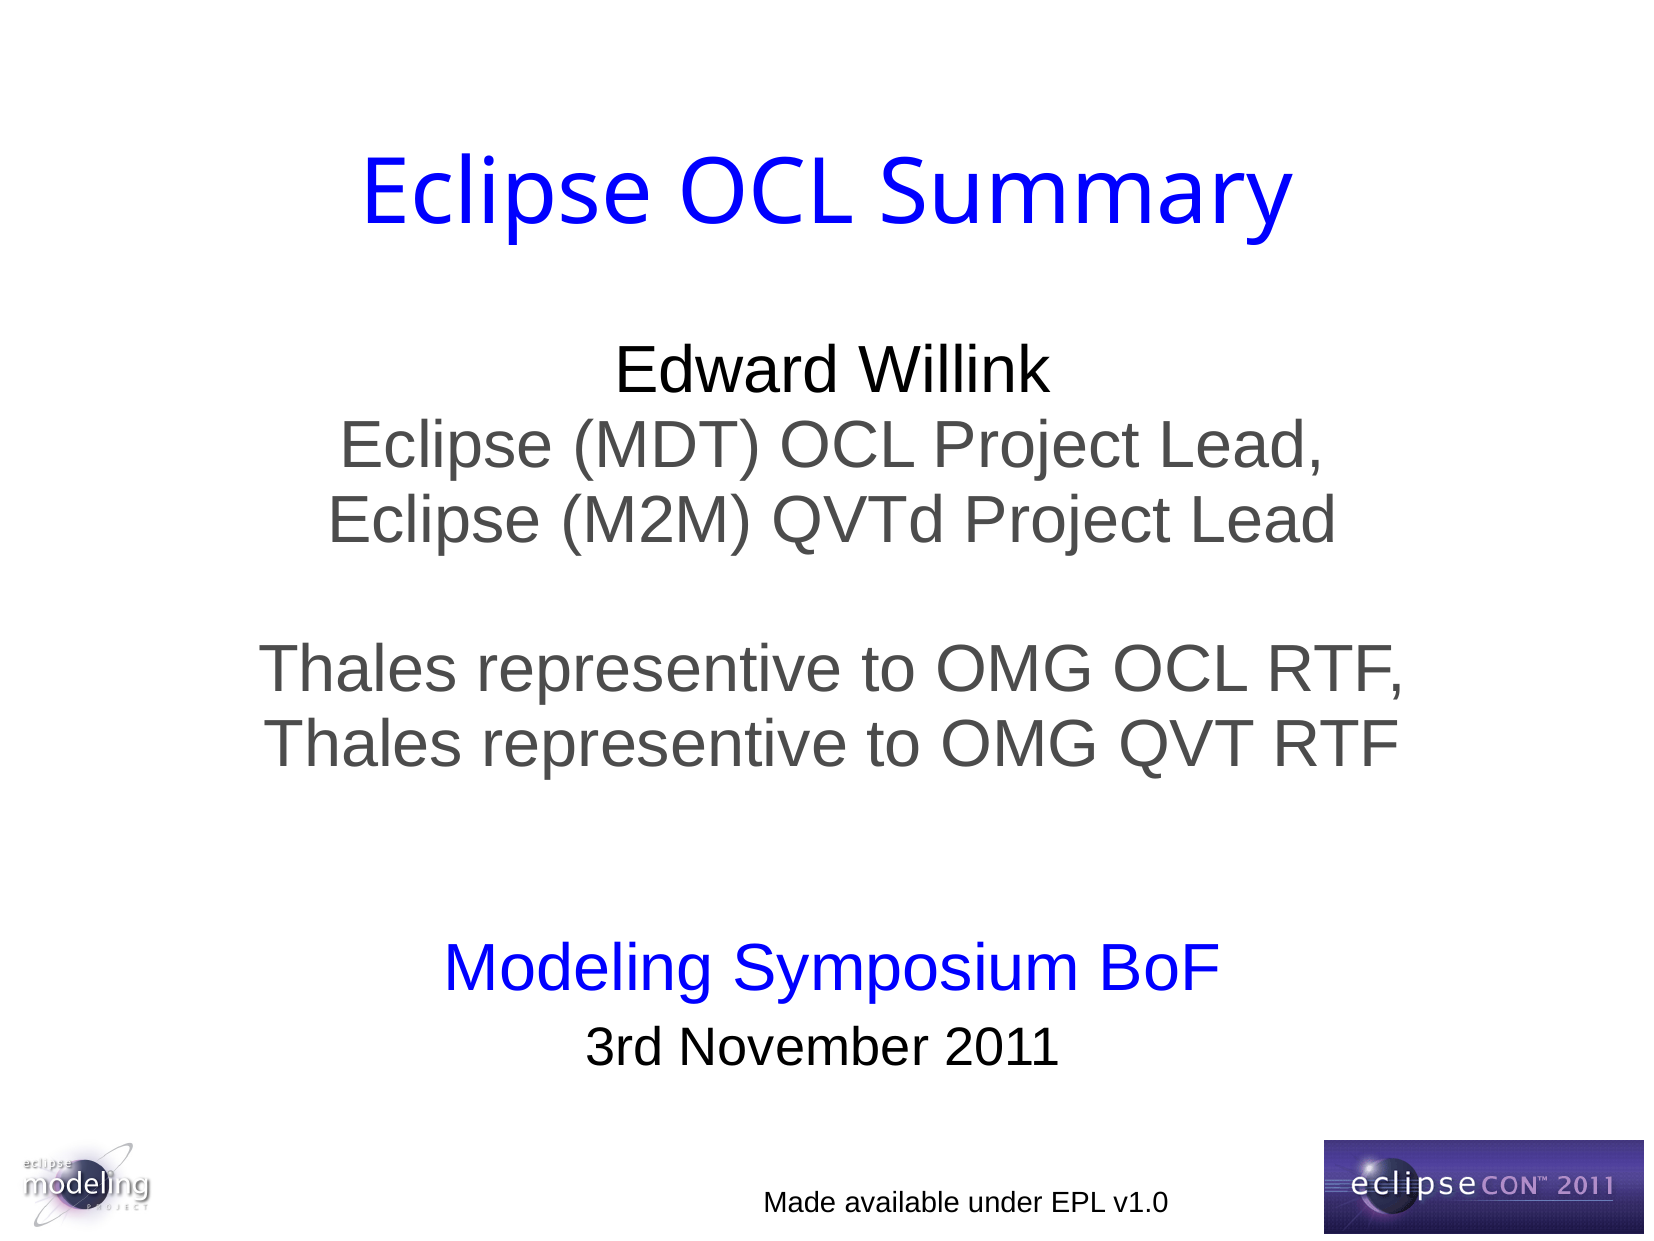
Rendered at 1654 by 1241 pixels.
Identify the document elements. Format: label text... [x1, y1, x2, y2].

text_box Edward Willink Eclipse (MDT) OCL Project Lead, Eclipse (M2M) QVTd Project Lead Thales representive to OMG OCL RTF, Thales representive to OMG QVT RTF Modeling Symposium BoF 3rd November 2011 [88, 332, 1577, 1080]
picture [1324, 1140, 1644, 1234]
title Eclipse OCL Summary [29, 92, 1625, 285]
picture [9, 1136, 156, 1235]
